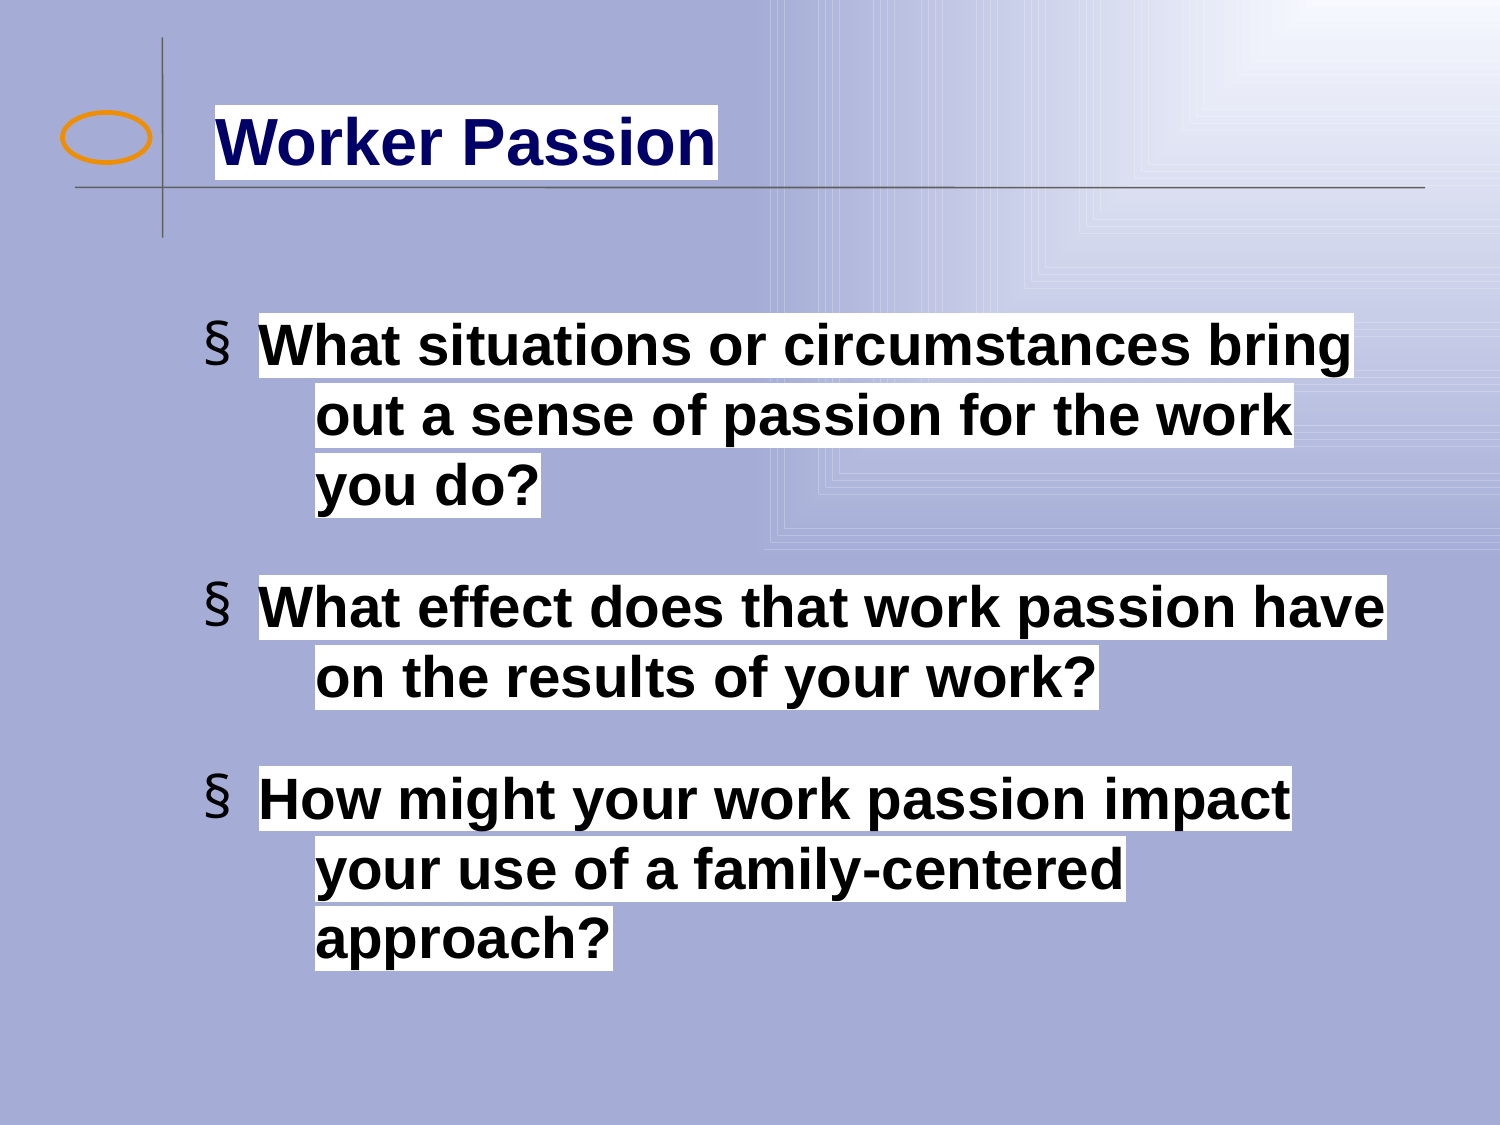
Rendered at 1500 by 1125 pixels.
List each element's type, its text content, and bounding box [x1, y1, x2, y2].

list What situations or circumstances bring out a sense of passion for the work you do? What effect does that work passion have on the results of your work? How might your work passion impact your use of a family-centered approach? [75, 299, 1426, 1005]
title Worker Passion [200, 45, 1426, 233]
